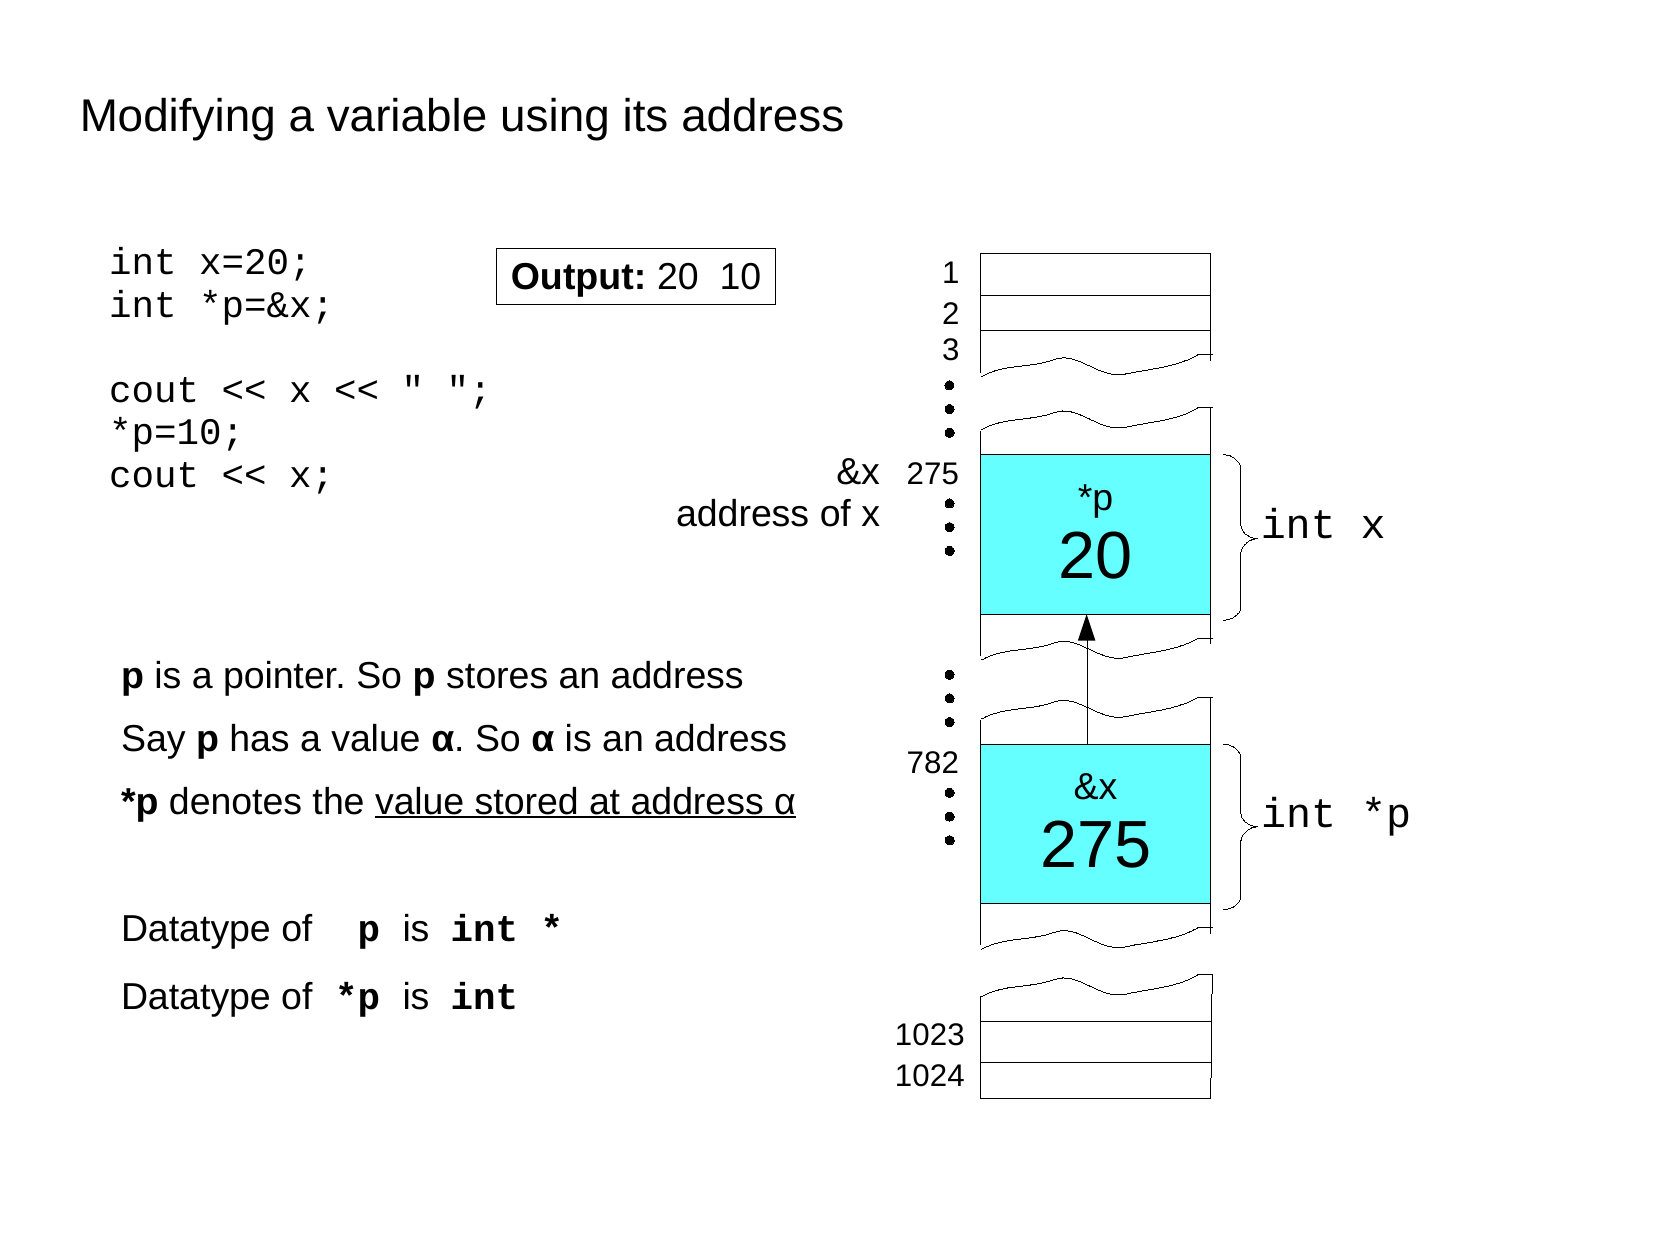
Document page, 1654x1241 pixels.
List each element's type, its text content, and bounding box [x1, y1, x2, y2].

text_box Output: 20 10 [496, 248, 776, 305]
text_box 1023 [880, 1009, 980, 1051]
text_box int x=20; int *p=&x; cout << x << " "; *p=10; cout << x; [94, 236, 507, 508]
text_box int x [1246, 496, 1401, 559]
text_box &x address of x [661, 442, 898, 542]
text_box 2 [927, 289, 975, 324]
text_box Modifying a variable using its address [64, 82, 860, 149]
text_box [945, 788, 955, 798]
text_box 1 [927, 248, 975, 289]
text_box [945, 835, 955, 845]
text_box [945, 717, 955, 727]
text_box [945, 404, 955, 414]
text_box [945, 693, 955, 703]
text_box 782 [891, 738, 975, 789]
text_box [945, 428, 955, 438]
text_box 3 [927, 324, 975, 375]
text_box [945, 670, 955, 680]
text_box [944, 380, 954, 390]
text_box int *p [1246, 785, 1426, 849]
text_box 1024 [880, 1051, 980, 1102]
text_box 275 [898, 448, 974, 499]
text_box *p 20 [980, 454, 1211, 615]
text_box [945, 522, 955, 532]
text_box [945, 546, 955, 556]
text_box [945, 812, 955, 822]
text_box &x 275 [980, 744, 1211, 904]
text_box [945, 498, 955, 508]
text_box p is a pointer. So p stores an address Say p has a value α. So α is an address *p denotes the value stored at address α Datatype of p is int * Datatype of *p is int [106, 625, 812, 1009]
